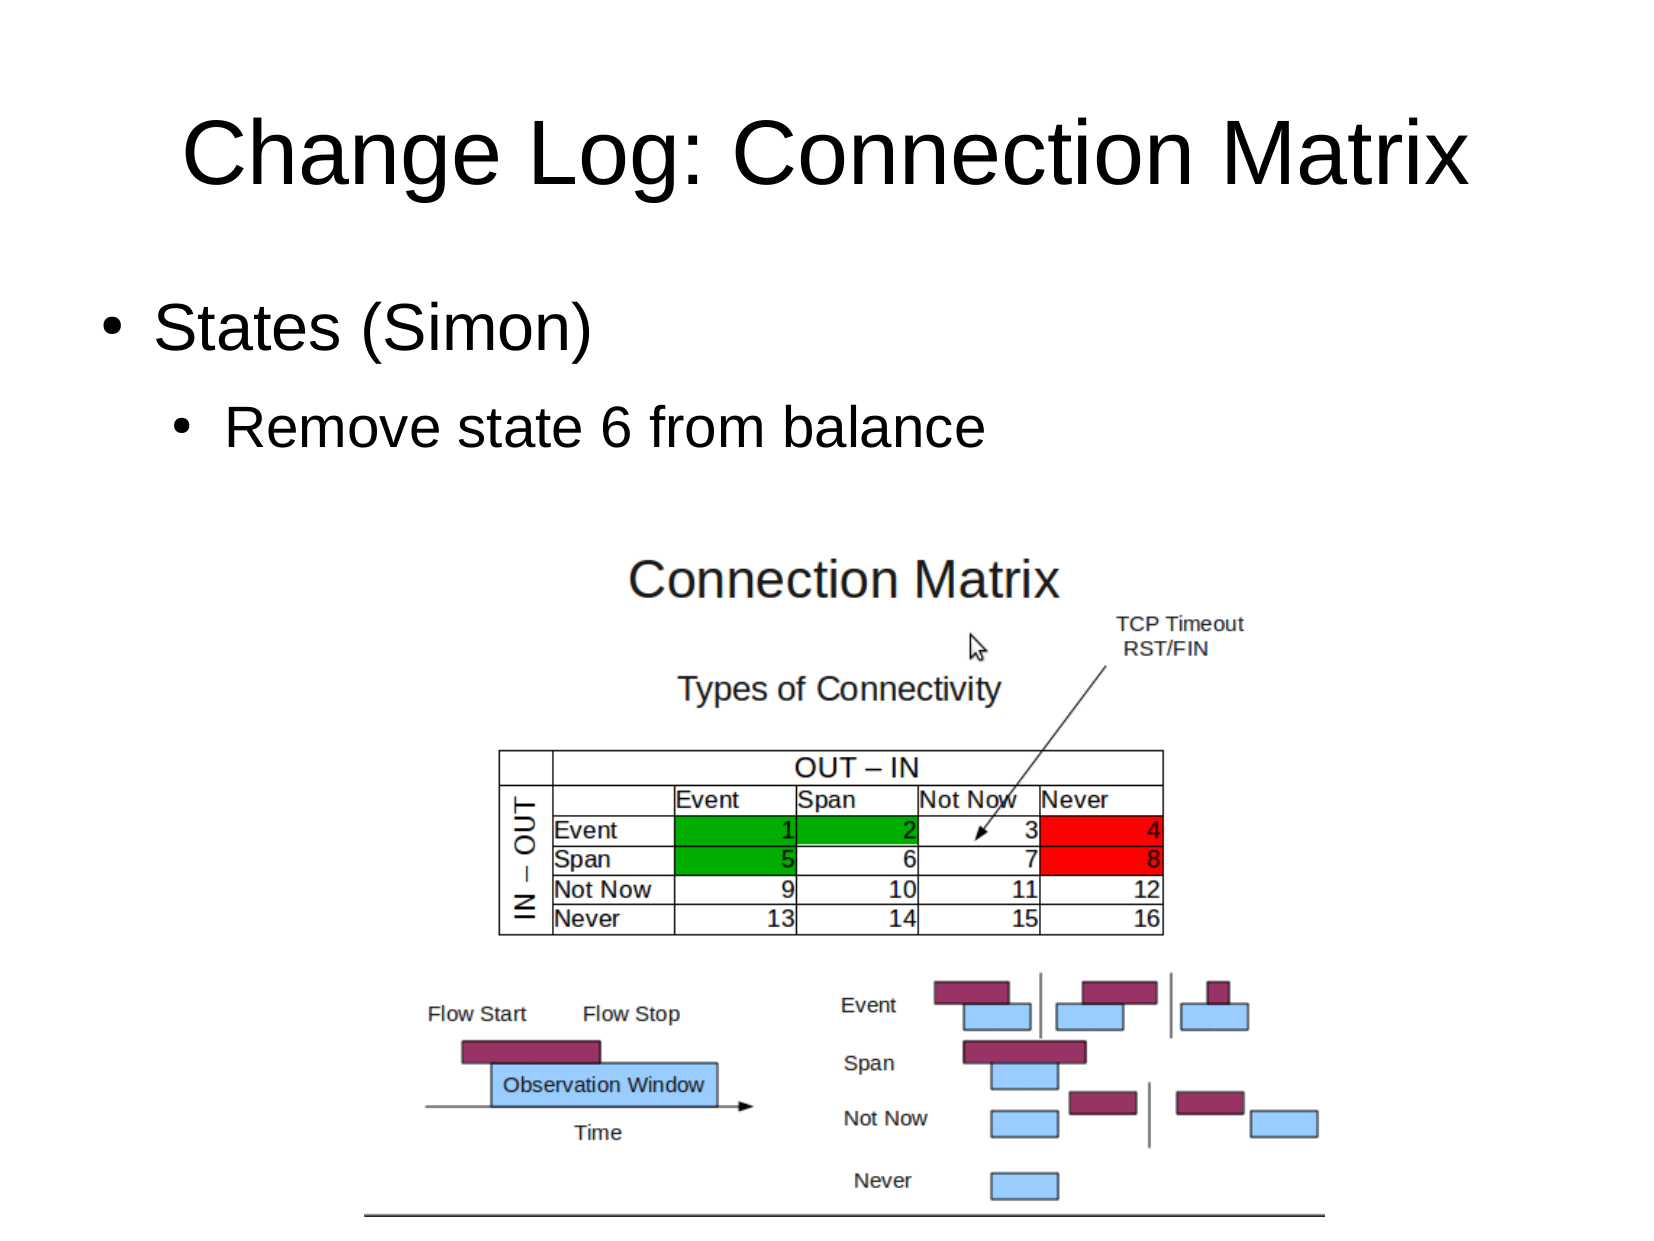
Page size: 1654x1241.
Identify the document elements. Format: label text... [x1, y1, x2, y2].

list States (Simon) Remove state 6 from balance [82, 290, 1571, 1109]
title Change Log: Connection Matrix [82, 56, 1571, 250]
picture [364, 495, 1325, 1217]
